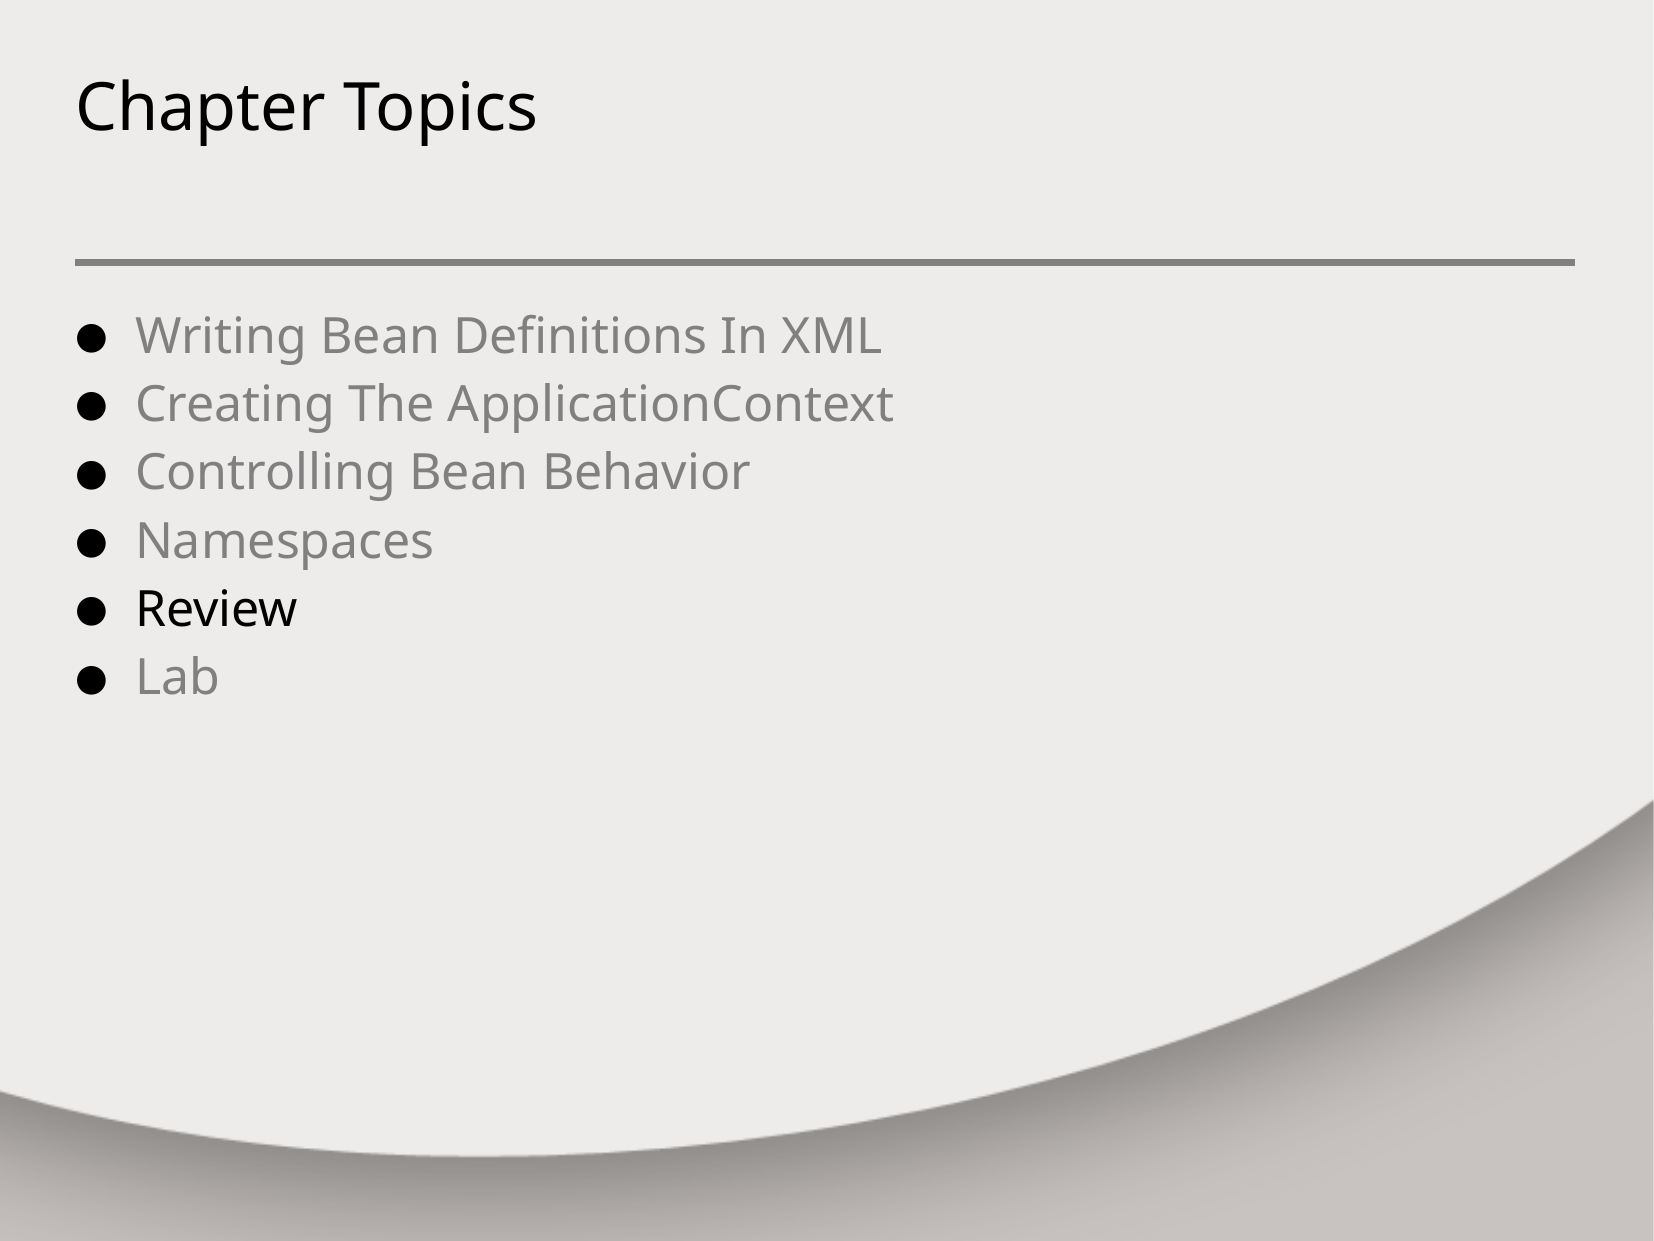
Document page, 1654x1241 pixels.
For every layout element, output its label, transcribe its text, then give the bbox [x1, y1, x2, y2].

list Writing Bean Definitions In XML Creating The ApplicationContext Controlling Bean Behavior Namespaces Review Lab [75, 300, 1576, 1163]
picture [0, 0, 1654, 1241]
title Chapter Topics [75, 75, 1576, 226]
